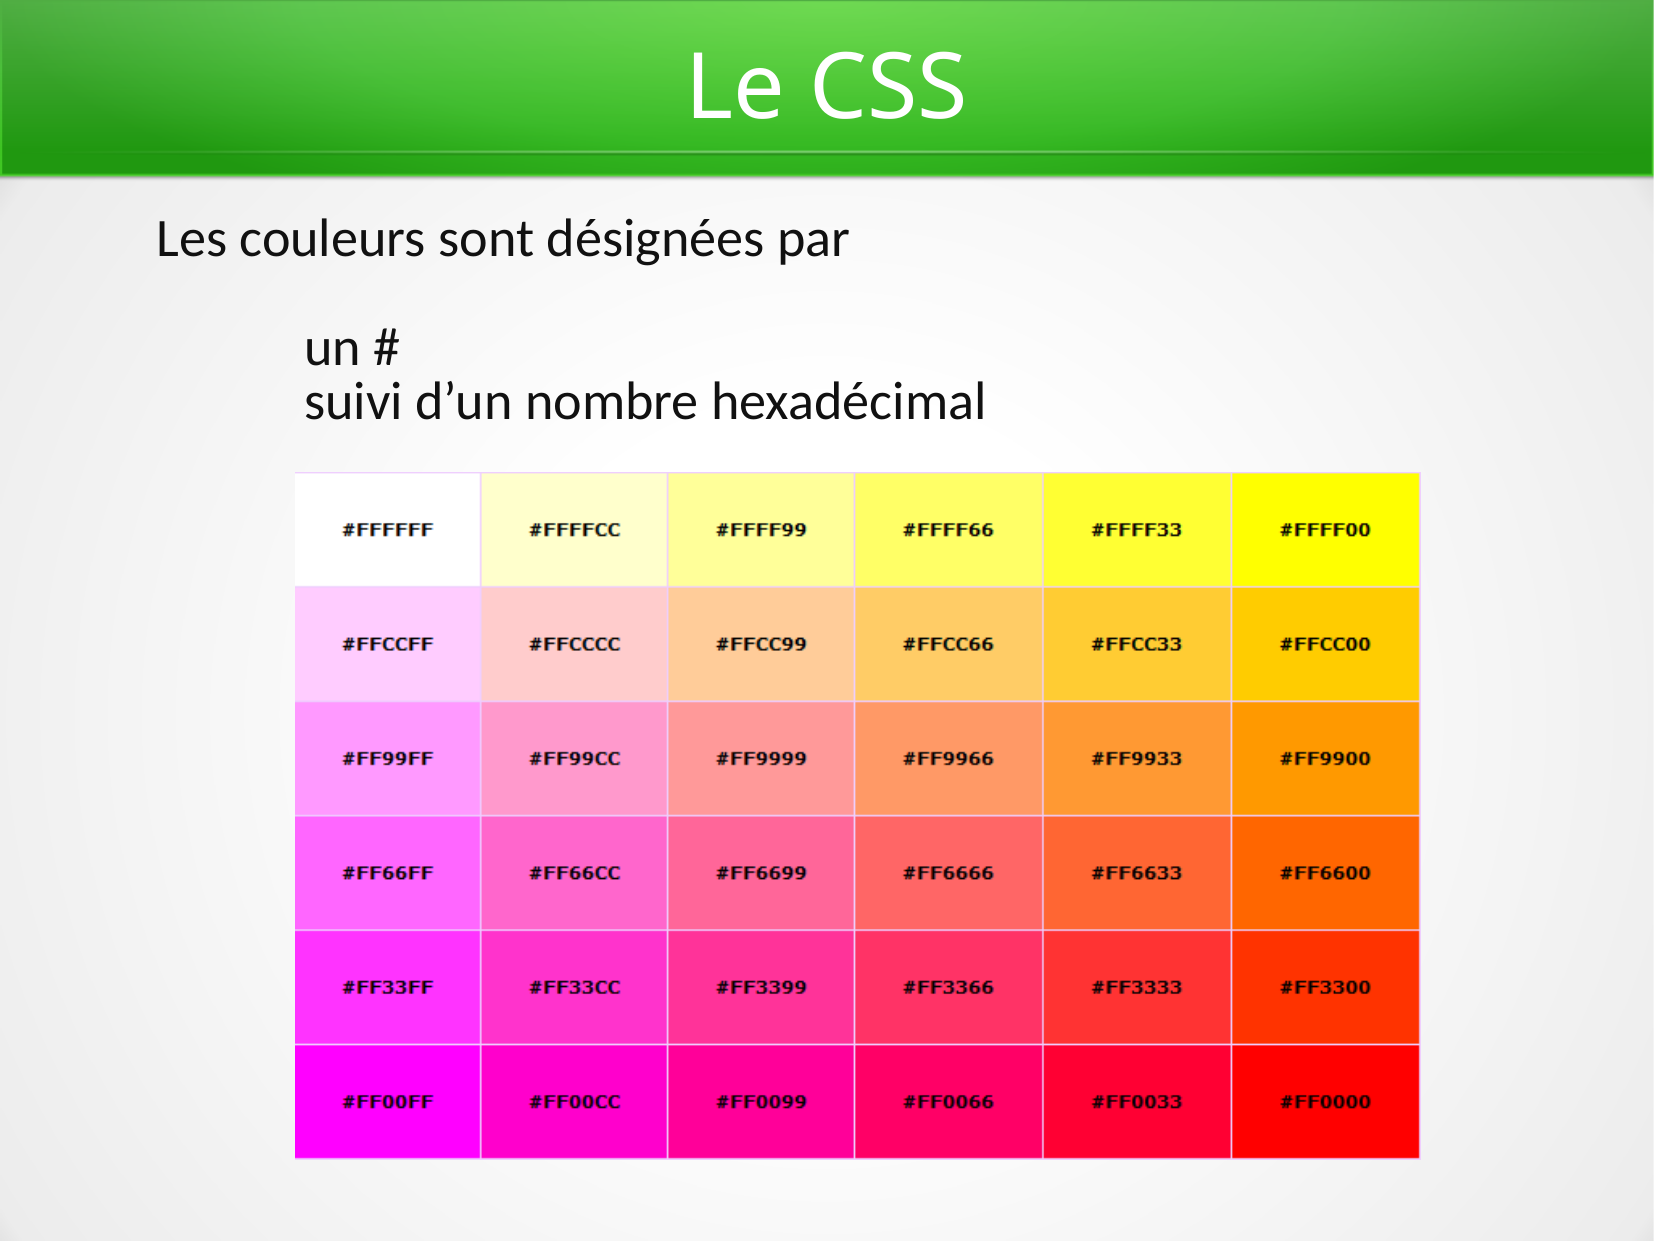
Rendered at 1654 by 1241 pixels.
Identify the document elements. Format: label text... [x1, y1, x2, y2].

text_box Les couleurs sont désignées par un # suivi d’un nombre hexadécimal [141, 208, 1406, 1241]
picture [0, 0, 1654, 1241]
title Le CSS [82, 11, 1571, 154]
